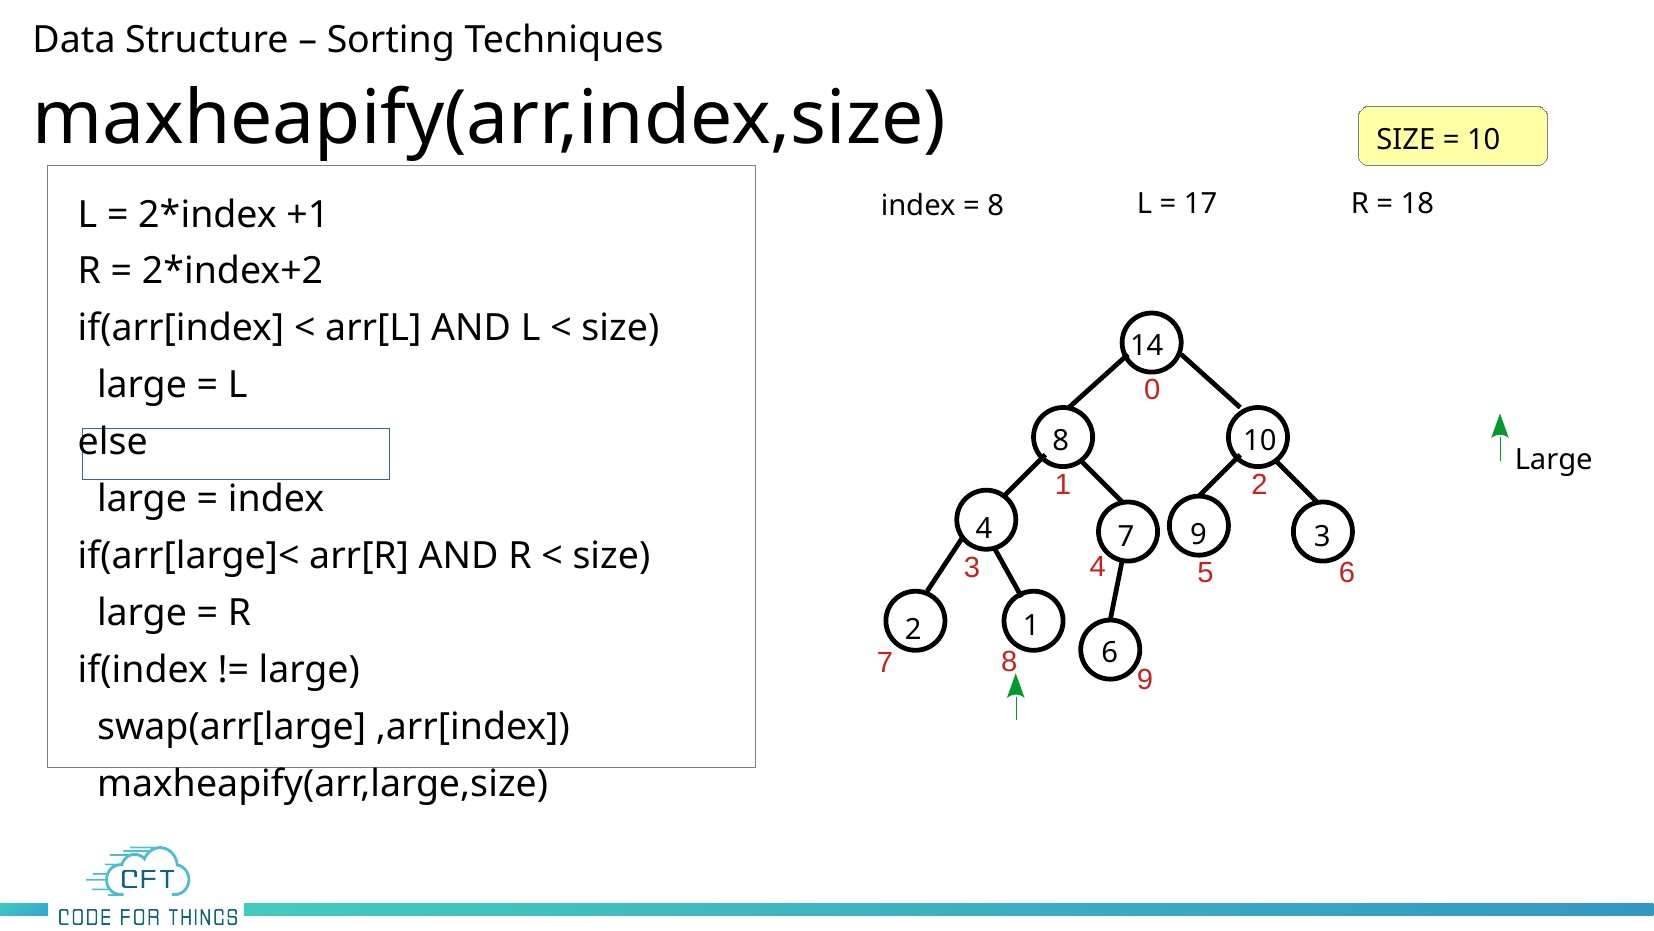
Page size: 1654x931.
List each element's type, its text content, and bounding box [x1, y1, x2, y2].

title Data Structure – Sorting Techniques maxheapify(arr,index,size) [32, 12, 1184, 166]
text_box [1348, 515, 1353, 548]
text_box 7 [1102, 507, 1151, 557]
text_box [1010, 502, 1016, 538]
text_box [47, 166, 756, 768]
text_box [893, 591, 938, 601]
text_box [1098, 517, 1102, 542]
text_box 6 [1086, 624, 1135, 674]
text_box [1176, 496, 1221, 506]
text_box 9 [1122, 655, 1168, 704]
text_box [1358, 106, 1548, 166]
text_box [1033, 647, 1048, 651]
text_box 8 [1037, 411, 1105, 461]
text_box [1293, 514, 1299, 549]
text_box [1057, 602, 1064, 639]
text_box [1033, 423, 1037, 451]
text_box [1003, 605, 1008, 636]
text_box 10 [1228, 411, 1296, 461]
text_box [172, 733, 182, 737]
text_box 1 [1039, 460, 1086, 509]
text_box index = 8 [830, 177, 1075, 227]
text_box 9 [1175, 506, 1224, 556]
text_box L = 17 [1086, 175, 1258, 225]
text_box 1 [1008, 597, 1057, 647]
text_box [1049, 407, 1077, 411]
text_box 5 [1182, 548, 1229, 597]
text_box [1224, 510, 1229, 542]
text_box [1080, 632, 1086, 667]
text_box [885, 605, 890, 636]
text_box [1169, 508, 1175, 543]
text_box [1306, 501, 1340, 507]
text_box L = 2*index +1 R = 2*index+2 if(arr[index] < arr[L] AND L < size) large = L else large = index if(arr[large]< arr[R] AND R < size) large = R if(index != large) swap(arr[large] ,arr[index]) maxheapify(arr,large,size) [53, 179, 756, 733]
text_box 0 [1129, 365, 1176, 414]
text_box 4 [1074, 542, 1121, 591]
text_box 14 [1107, 317, 1184, 367]
text_box 2 [890, 601, 939, 651]
text_box 6 [1324, 548, 1371, 597]
text_box SIZE = 10 [1361, 110, 1542, 160]
text_box [956, 506, 960, 534]
text_box [1121, 557, 1144, 562]
text_box R = 18 [1300, 175, 1476, 225]
text_box [939, 602, 946, 639]
text_box [1135, 633, 1140, 666]
text_box [964, 490, 1009, 500]
text_box [1095, 620, 1126, 624]
text_box [1023, 591, 1052, 597]
text_box [315, 733, 325, 737]
text_box 3 [949, 543, 955, 552]
text_box [1111, 501, 1145, 507]
text_box 3 [1299, 507, 1348, 557]
text_box [1151, 512, 1158, 551]
text_box Large [1464, 431, 1622, 481]
text_box [1136, 312, 1167, 317]
text_box 7 [862, 638, 909, 686]
text_box [1307, 557, 1324, 562]
text_box 8 [986, 638, 1033, 686]
text_box [489, 733, 499, 737]
text_box 2 [1236, 460, 1283, 509]
text_box [1093, 674, 1127, 680]
text_box 3 [949, 543, 996, 592]
picture [59, 846, 237, 925]
text_box [1244, 407, 1272, 411]
text_box 4 [960, 500, 1010, 550]
